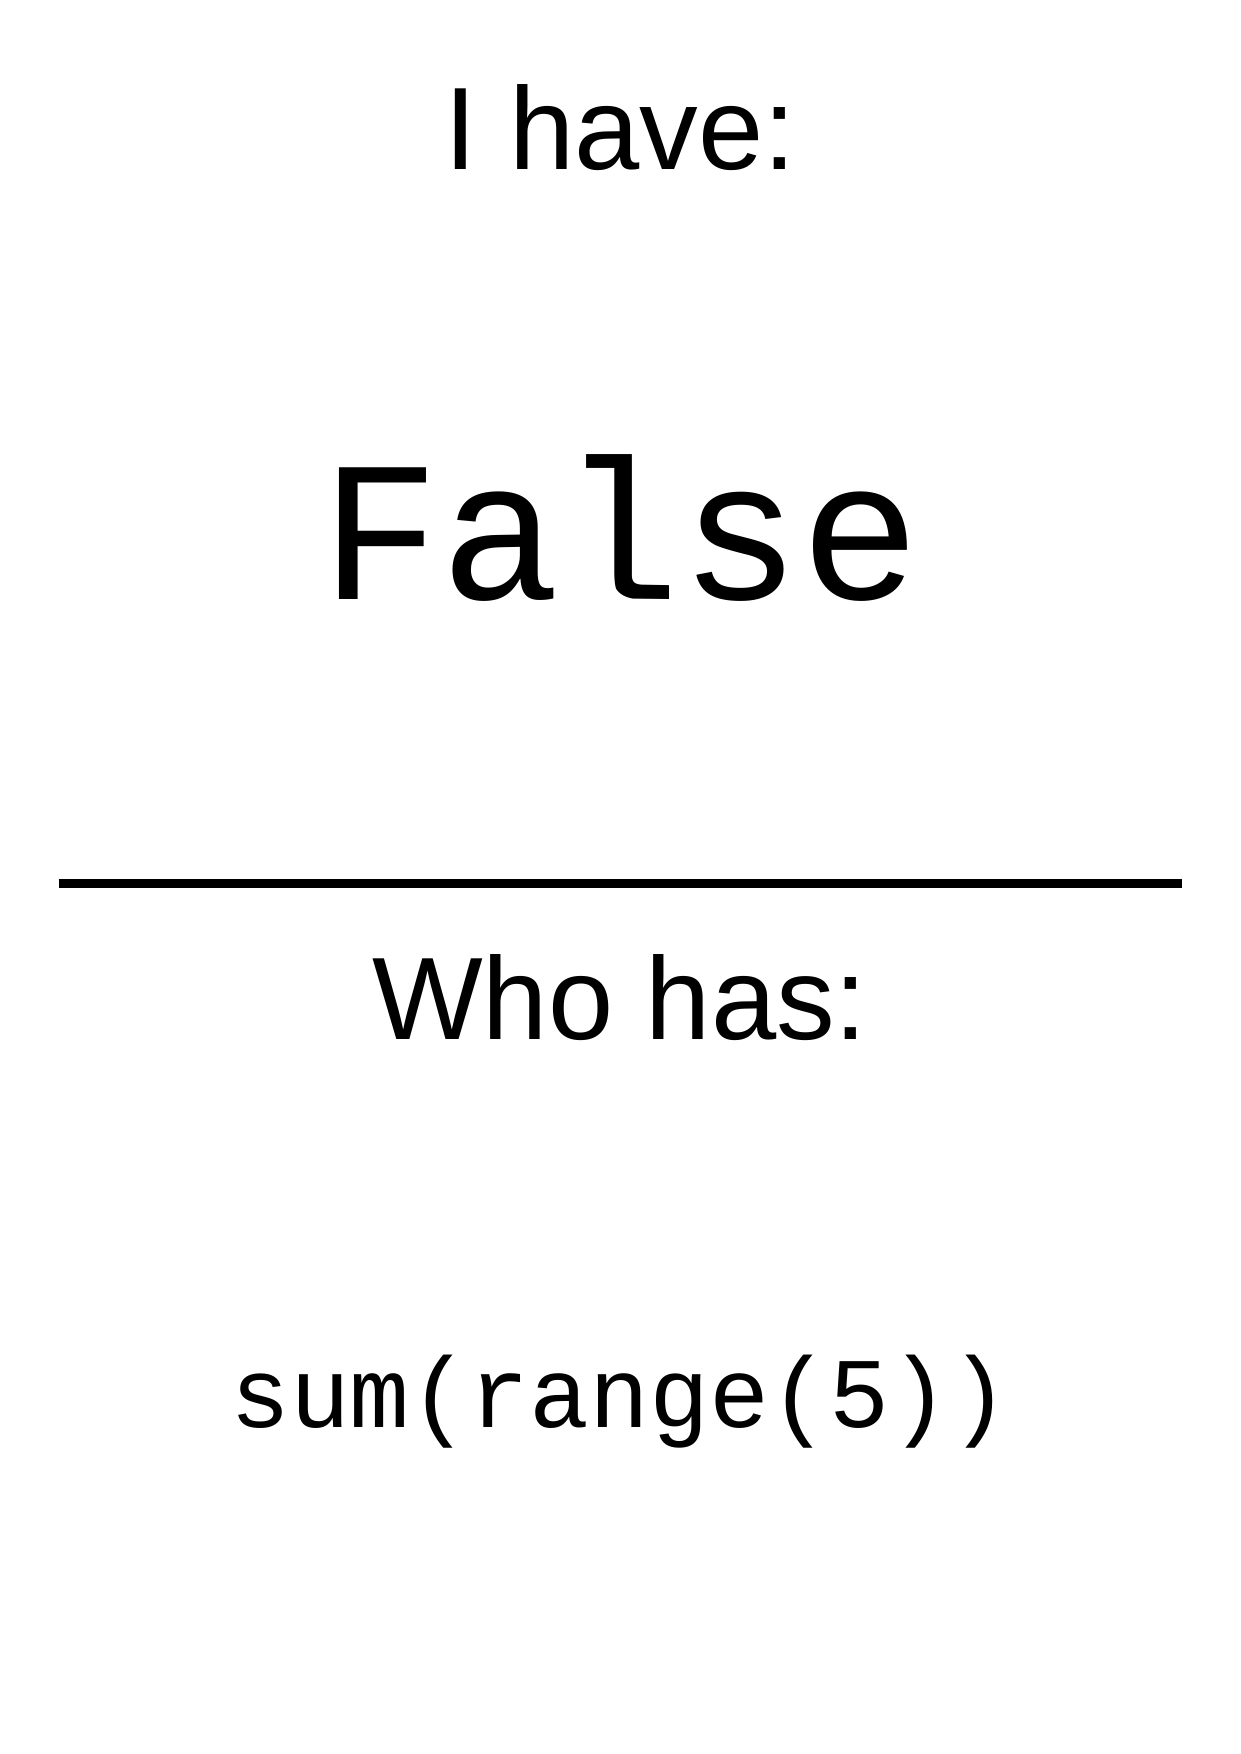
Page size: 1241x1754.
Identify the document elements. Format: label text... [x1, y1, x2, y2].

text_box Who has: [58, 919, 1182, 1079]
text_box sum(range(5)) [58, 1123, 1182, 1679]
subtitle I have: [58, 49, 1182, 209]
text_box False [58, 268, 1182, 824]
